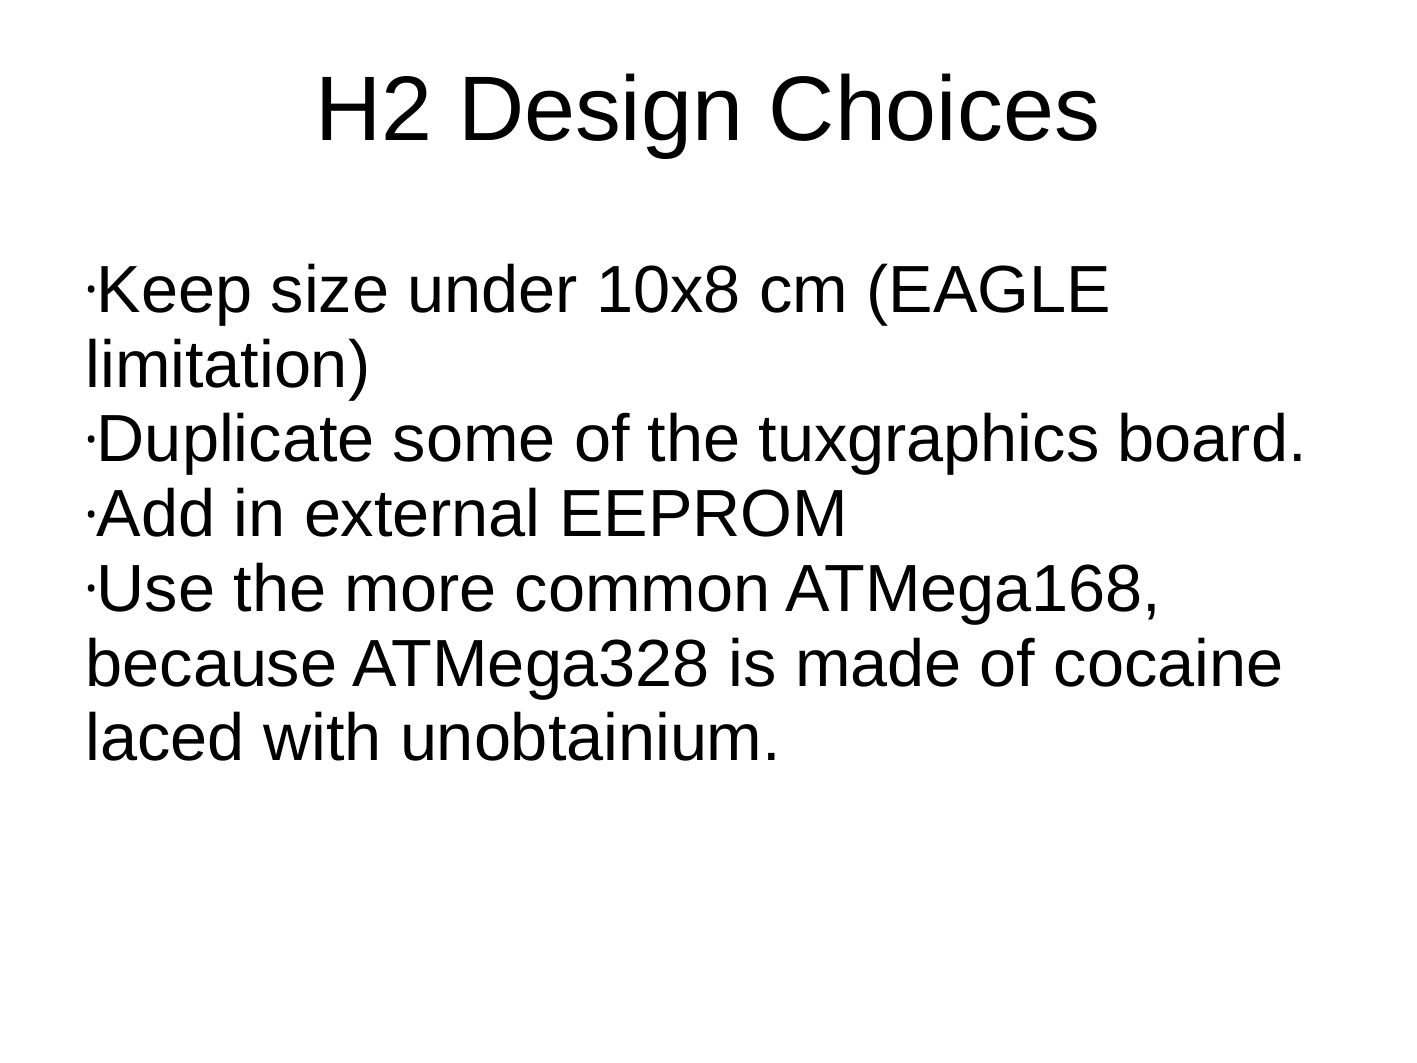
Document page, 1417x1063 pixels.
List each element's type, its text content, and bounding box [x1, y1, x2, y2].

text_box H2 Design Choices [70, 49, 1346, 179]
text_box Keep size under 10x8 cm (EAGLE limitation) Duplicate some of the tuxgraphics board. Add in external EEPROM Use the more common ATMega168, because ATMega328 is made of cocaine laced with unobtainium. [70, 244, 1346, 924]
